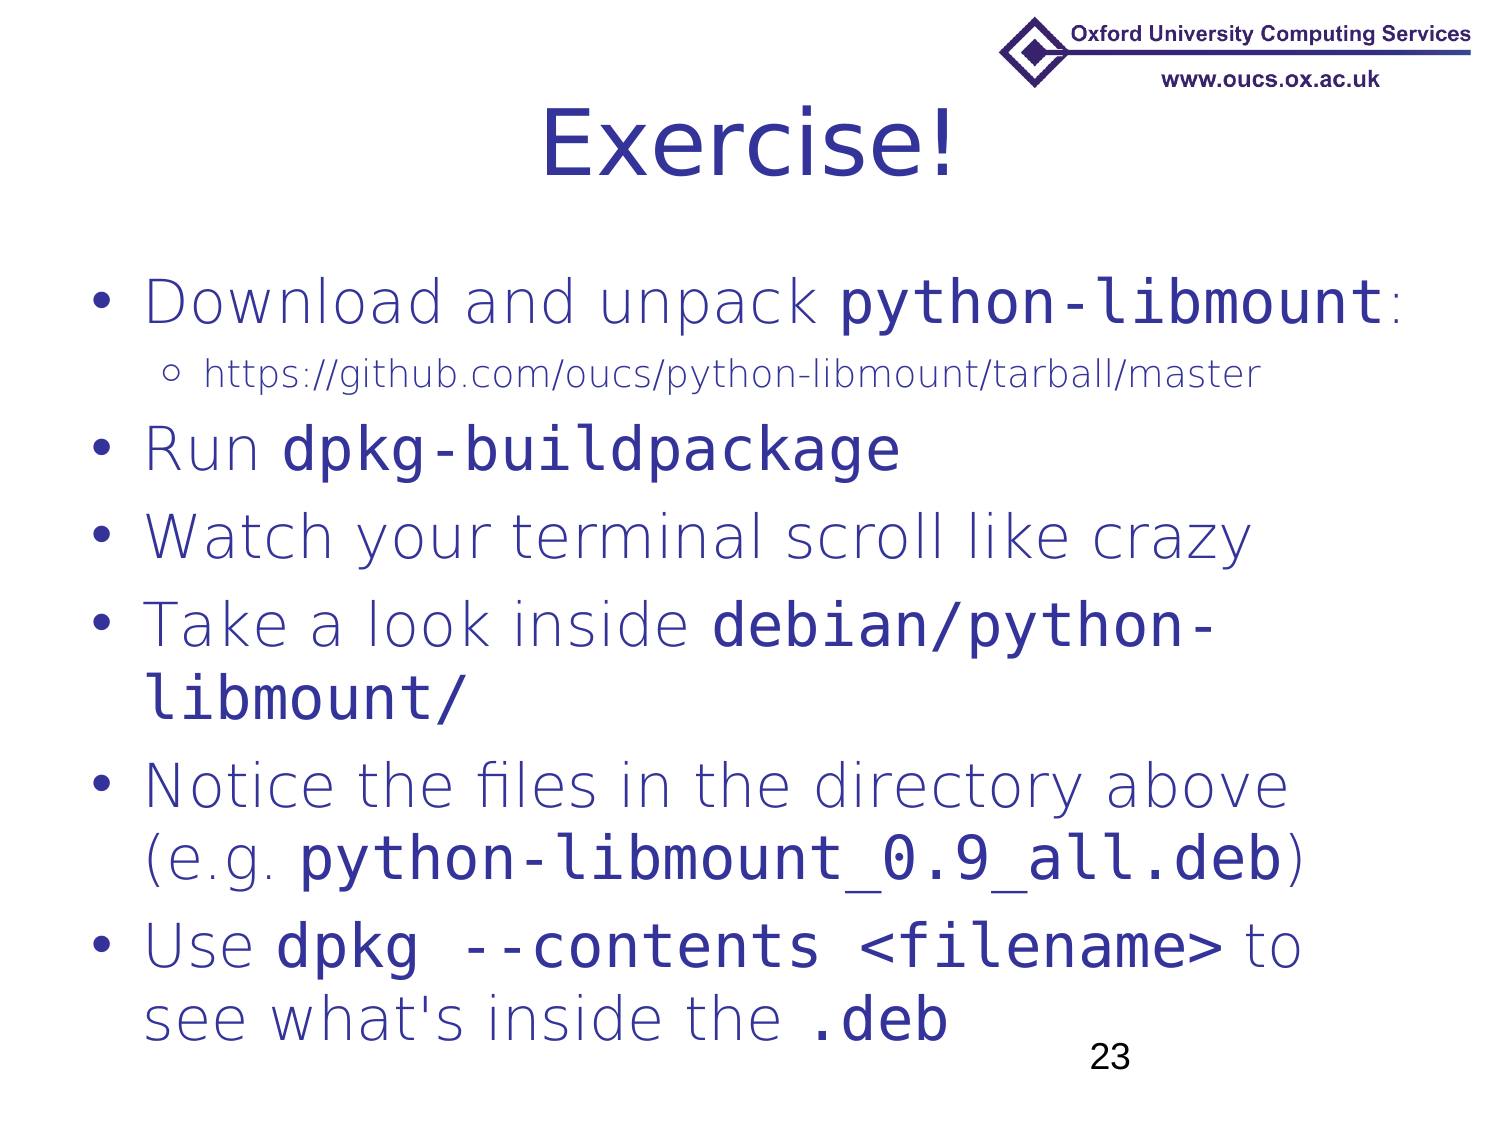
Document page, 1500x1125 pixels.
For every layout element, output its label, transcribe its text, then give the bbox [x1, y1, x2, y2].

picture [998, 16, 1471, 102]
title Exercise! [75, 45, 1426, 233]
list Download and unpack python-libmount: https://github.com/oucs/python-libmount/tarball/master Run dpkg-buildpackage Watch your terminal scroll like crazy Take a look inside debian/python-libmount/ Notice the files in the directory above (e.g. python-libmount_0.9_all.deb) Use dpkg --contents <filename> to see what's inside the .deb [76, 255, 1427, 1124]
